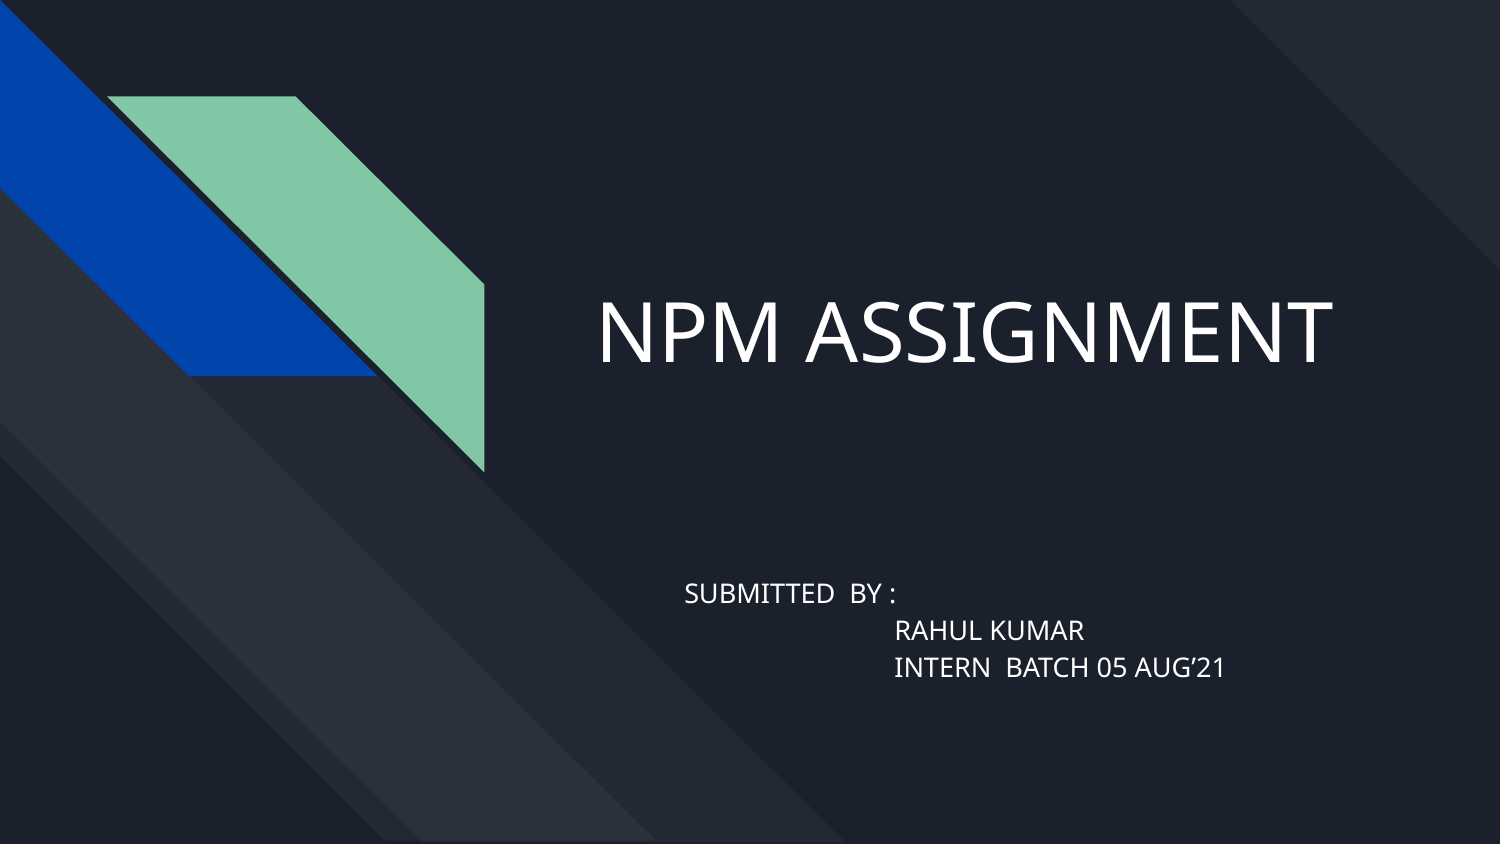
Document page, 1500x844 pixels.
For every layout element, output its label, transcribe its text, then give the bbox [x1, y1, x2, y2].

title NPM ASSIGNMENT [580, 258, 1404, 518]
subtitle SUBMITTED BY : RAHUL KUMAR INTERN BATCH 05 AUG’21 [669, 560, 1404, 727]
